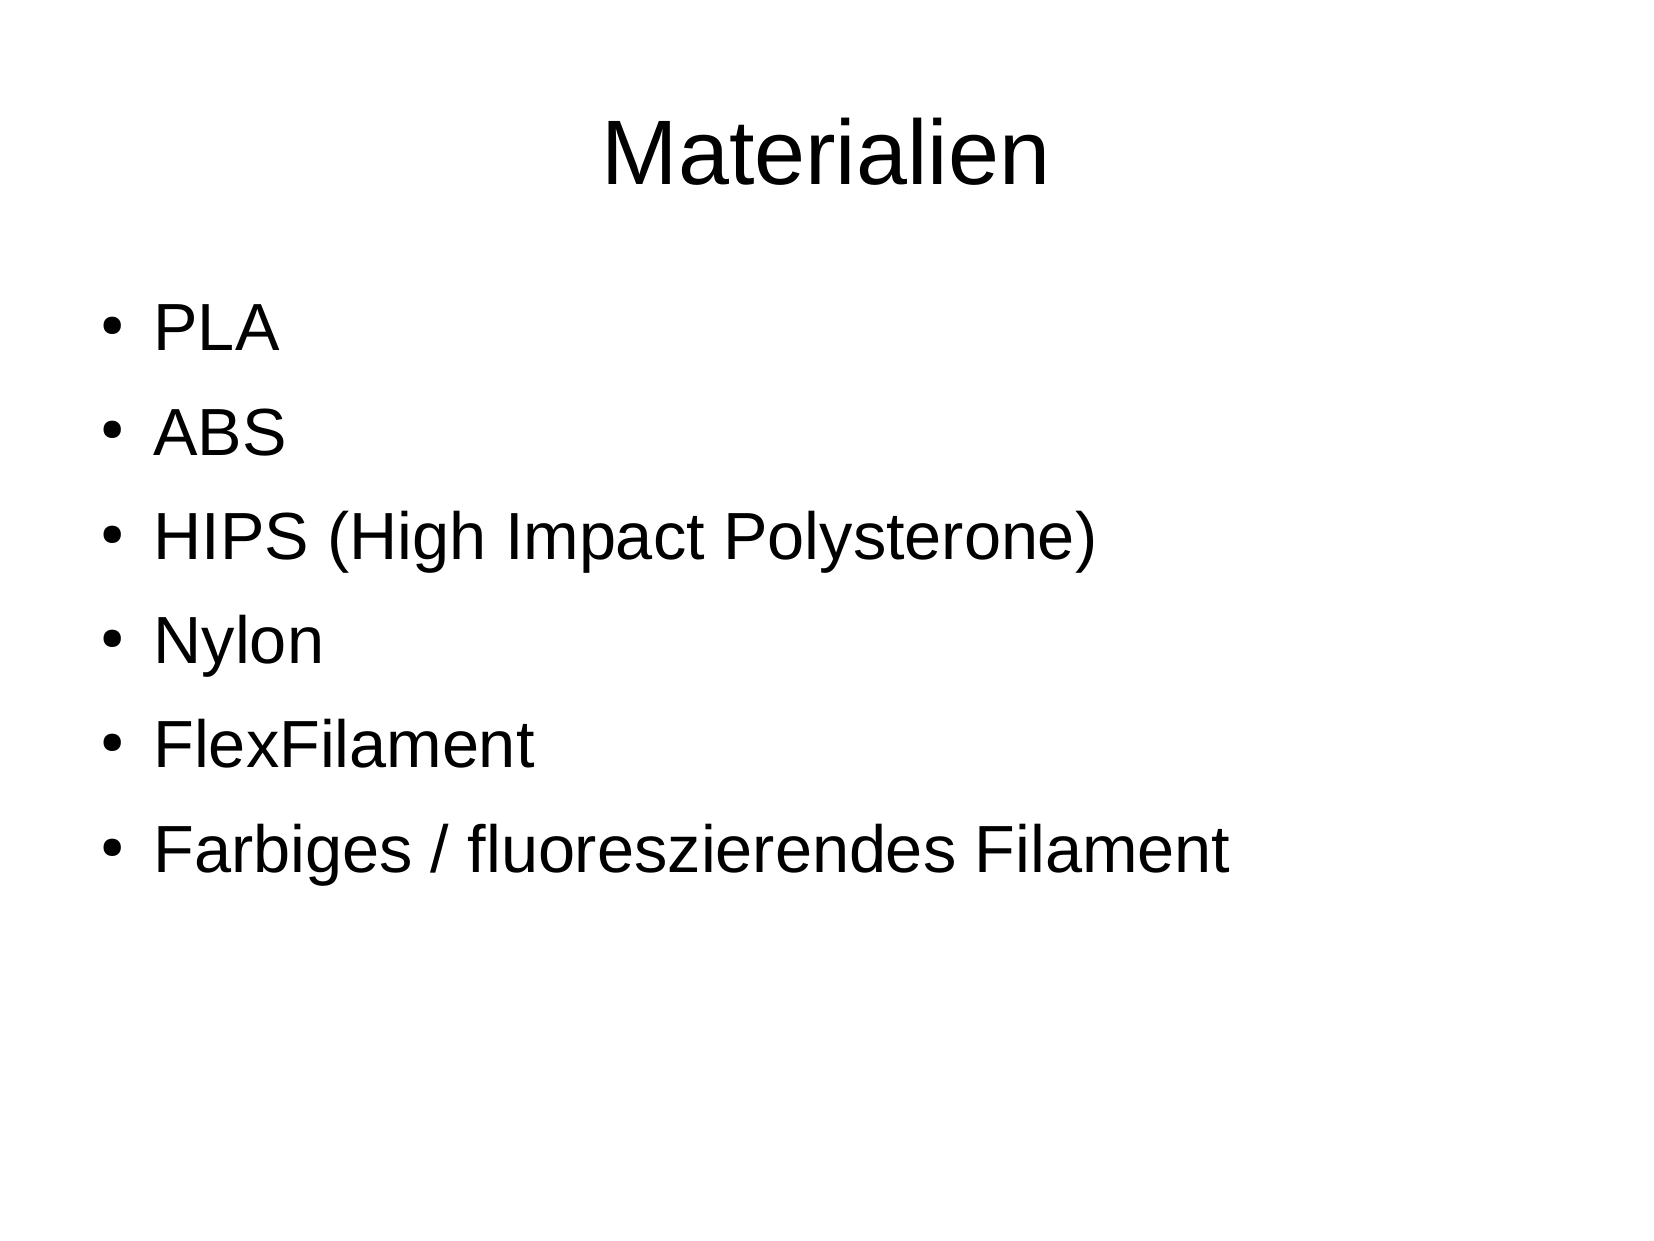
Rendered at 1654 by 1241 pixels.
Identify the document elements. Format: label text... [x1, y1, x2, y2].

title Materialien [82, 49, 1571, 257]
list PLA ABS HIPS (High Impact Polysterone) Nylon FlexFilament Farbiges / fluoreszierendes Filament [82, 290, 1571, 1010]
